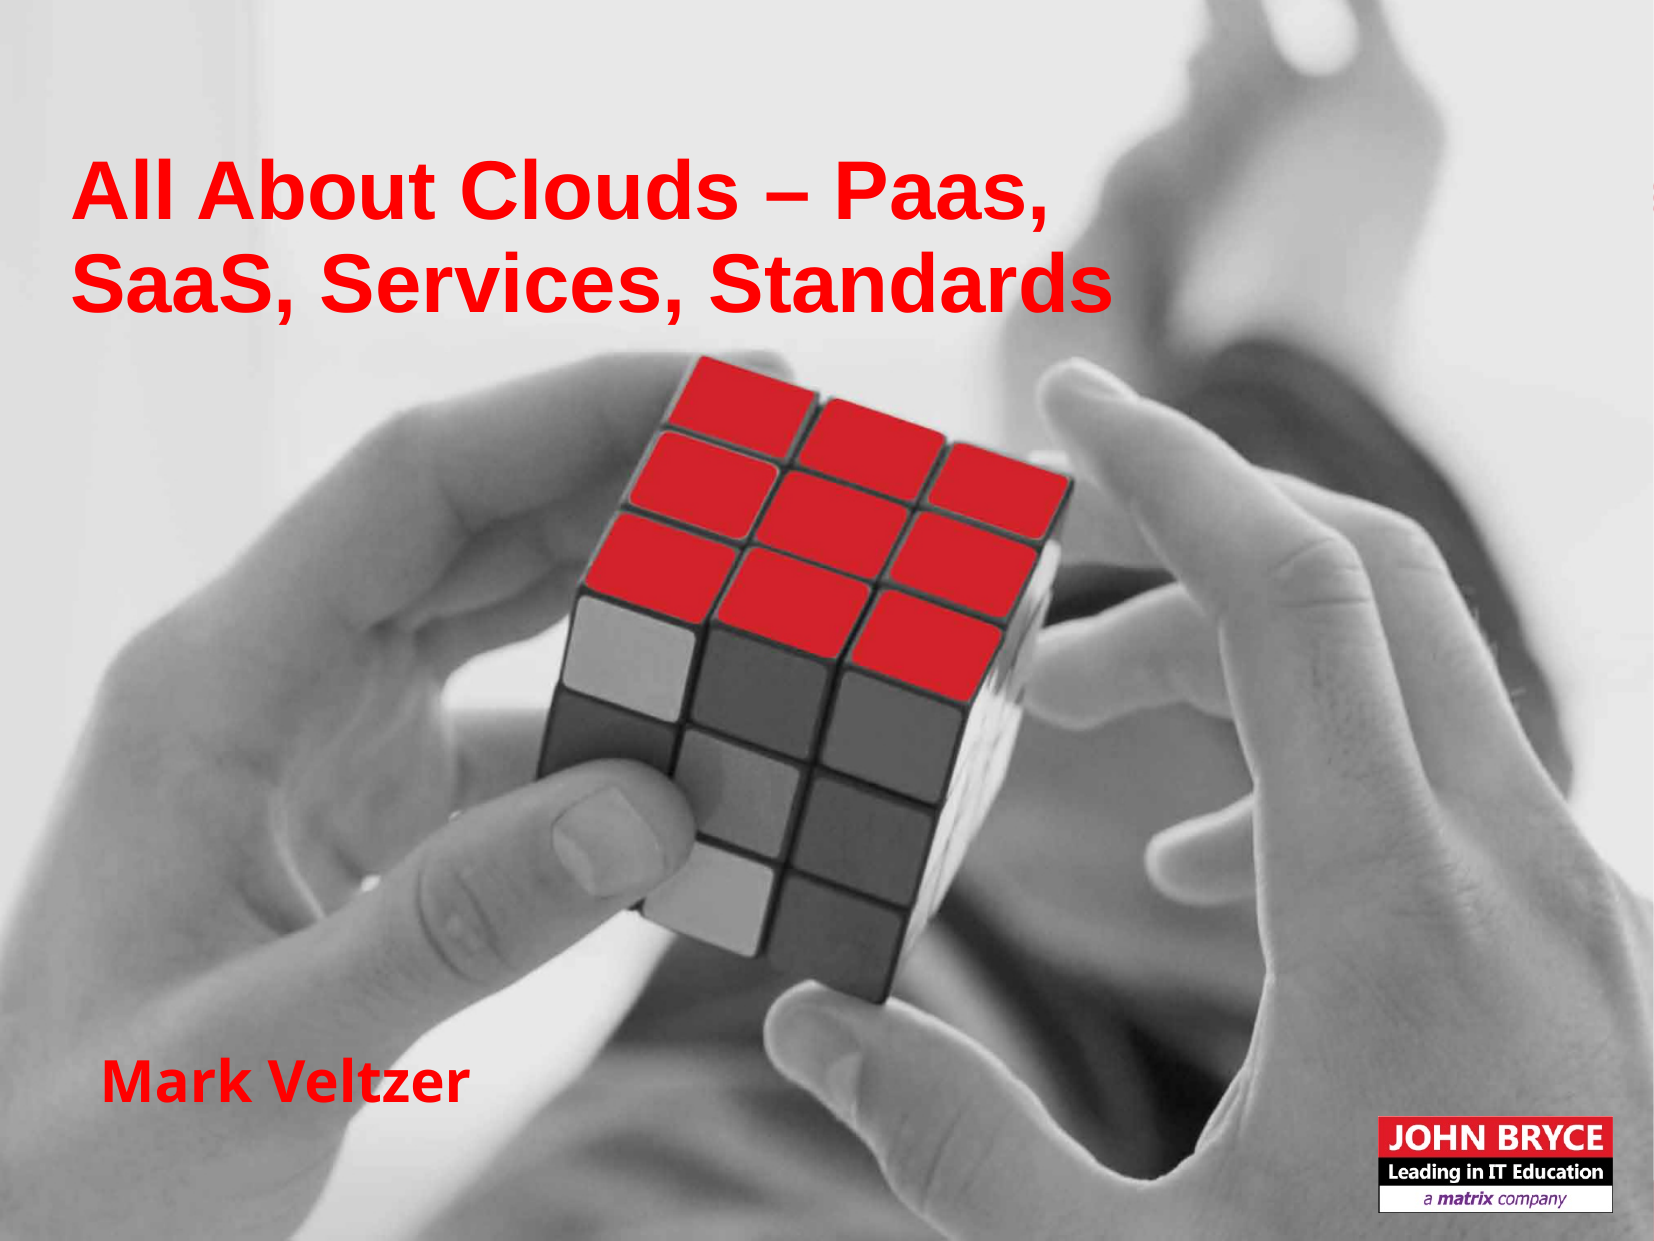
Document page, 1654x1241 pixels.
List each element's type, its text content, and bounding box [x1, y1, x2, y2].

picture [0, 0, 1654, 1241]
list Mark Veltzer [84, 1036, 1459, 1141]
title All About Clouds – Paas, SaaS, Services, Standards [55, 137, 1306, 334]
